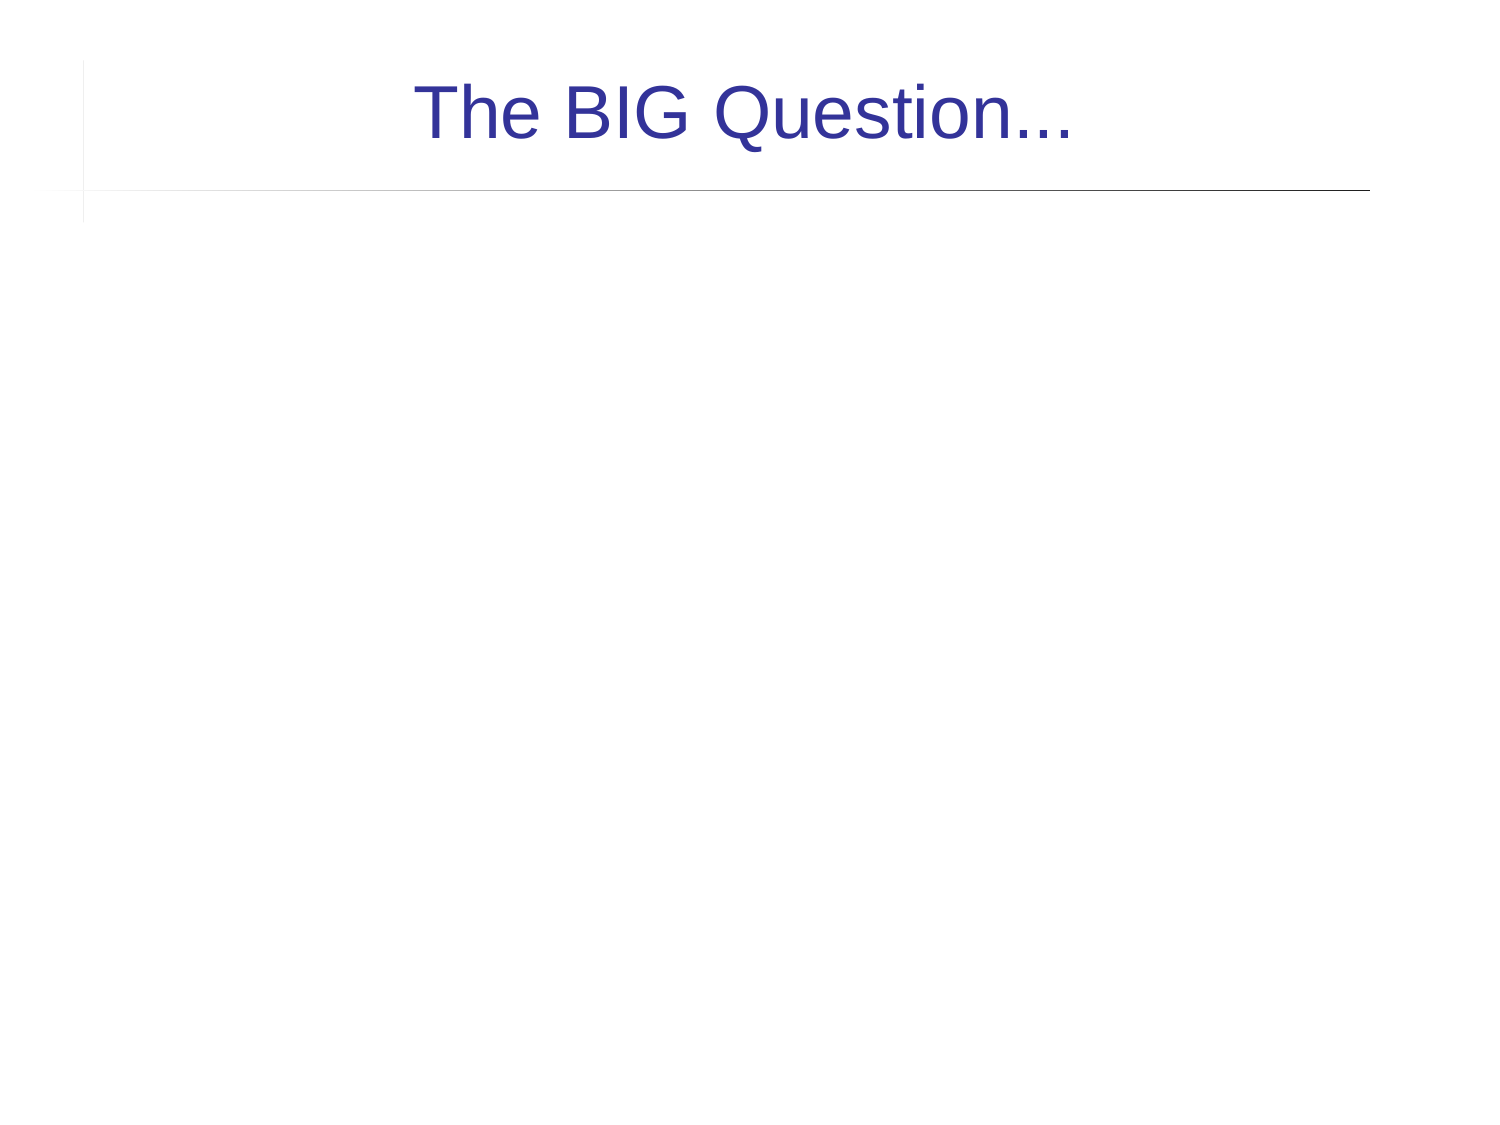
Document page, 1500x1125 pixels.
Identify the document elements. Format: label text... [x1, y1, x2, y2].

title The BIG Question... [100, 42, 1389, 174]
